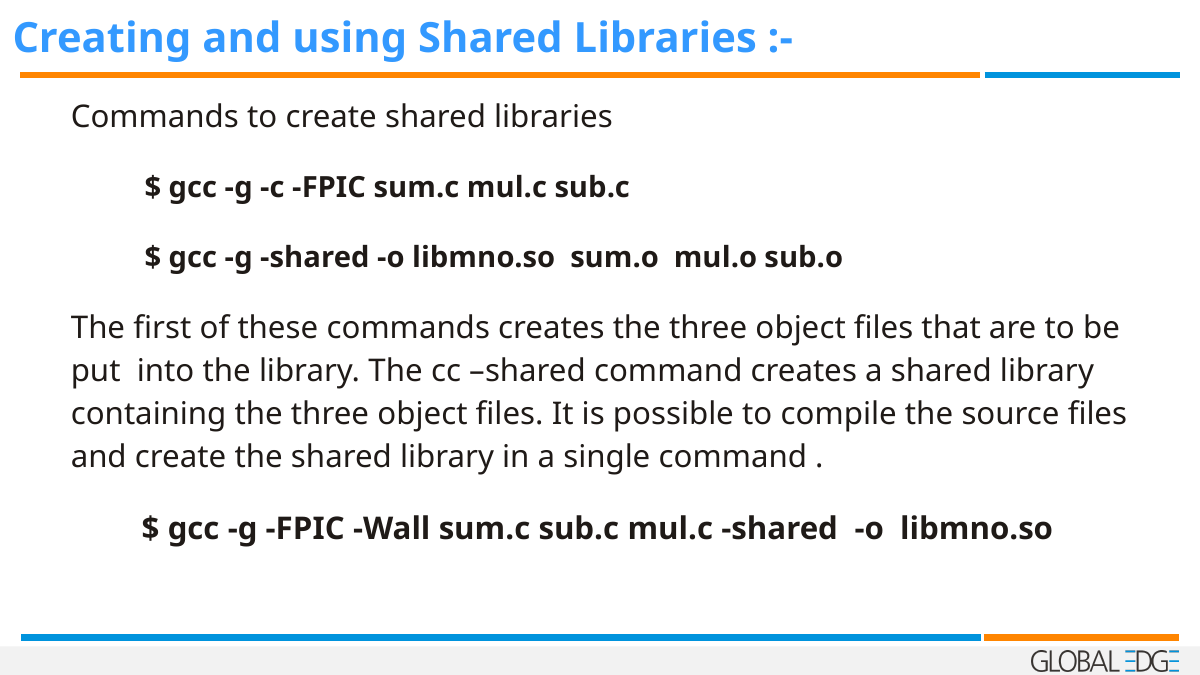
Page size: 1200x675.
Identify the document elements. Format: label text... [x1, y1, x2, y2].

title Creating and using Shared Libraries :- [12, 9, 1088, 63]
list Commands to create shared libraries $ gcc -g -c -FPIC sum.c mul.c sub.c $ gcc -g -shared -o libmno.so sum.o mul.o sub.o The first of these commands creates the three object files that are to be put into the library. The cc –shared command creates a shared library containing the three object files. It is possible to compile the source files and create the shared library in a single command . $ gcc -g -FPIC -Wall sum.c sub.c mul.c -shared -o libmno.so [0, 94, 1161, 635]
picture [1031, 650, 1179, 672]
